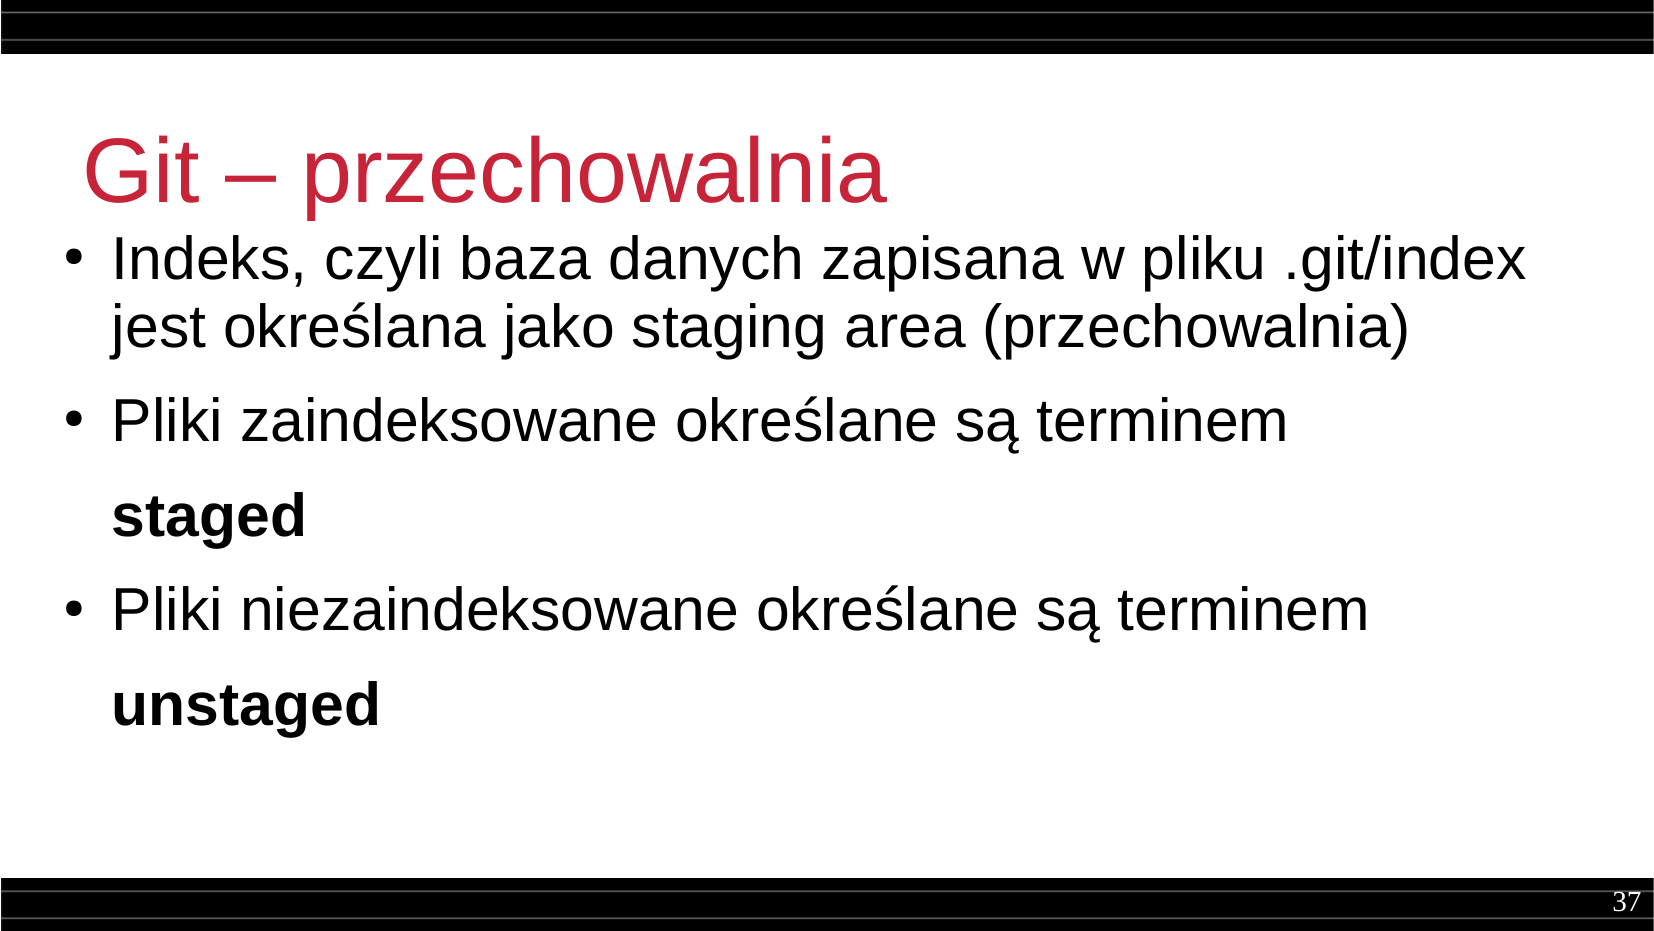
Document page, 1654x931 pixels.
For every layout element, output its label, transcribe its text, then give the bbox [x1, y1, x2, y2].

title Git – przechowalnia [82, 92, 1571, 249]
picture [1, 878, 1654, 931]
list Indeks, czyli baza danych zapisana w pliku .git/index jest określana jako staging area (przechowalnia) Pliki zaindeksowane określane są terminem staged Pliki niezaindeksowane określane są terminem unstaged [47, 224, 1536, 804]
picture [1, 0, 1654, 54]
